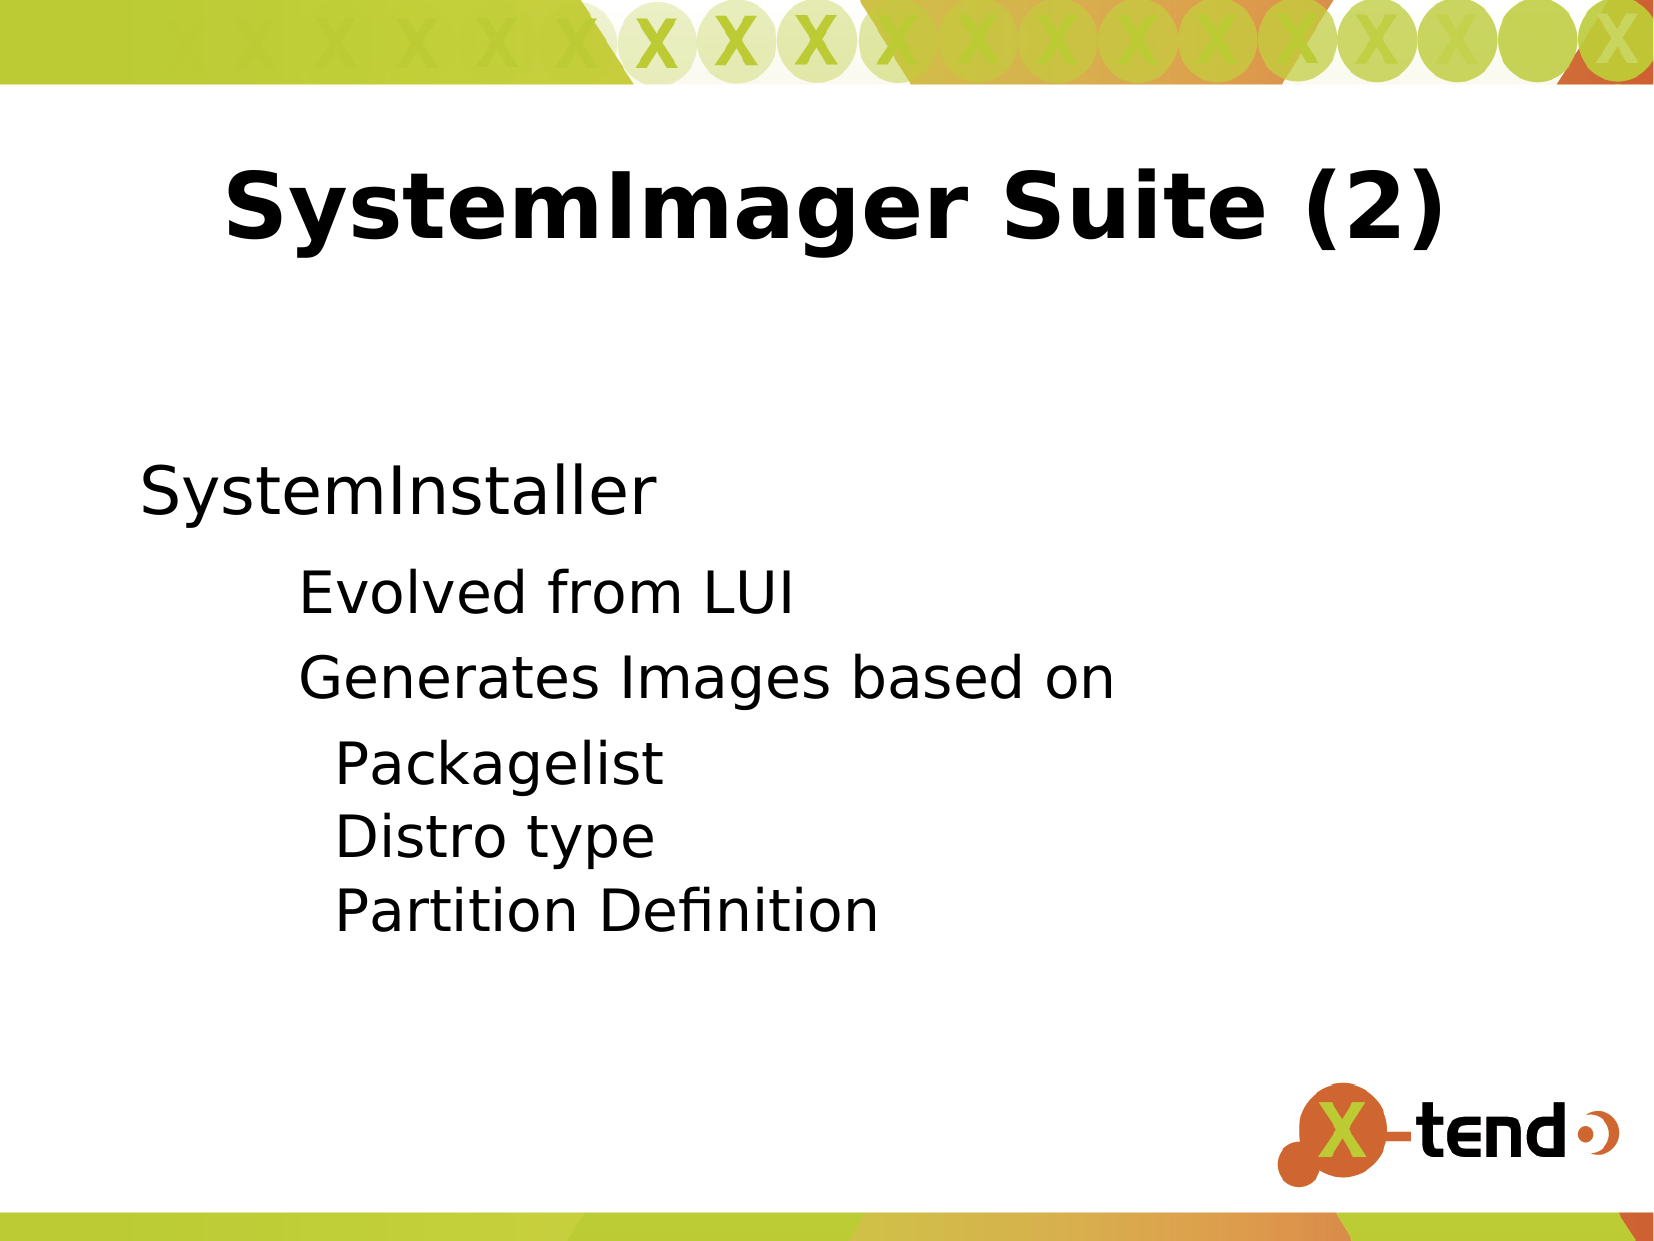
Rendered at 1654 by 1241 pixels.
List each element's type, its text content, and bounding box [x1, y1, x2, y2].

list SystemInstaller Evolved from LUI Generates Images based on Packagelist Distro type Partition Definition [121, 344, 1534, 1127]
picture [0, 0, 1654, 1241]
title SystemImager Suite (2) [121, 102, 1534, 311]
